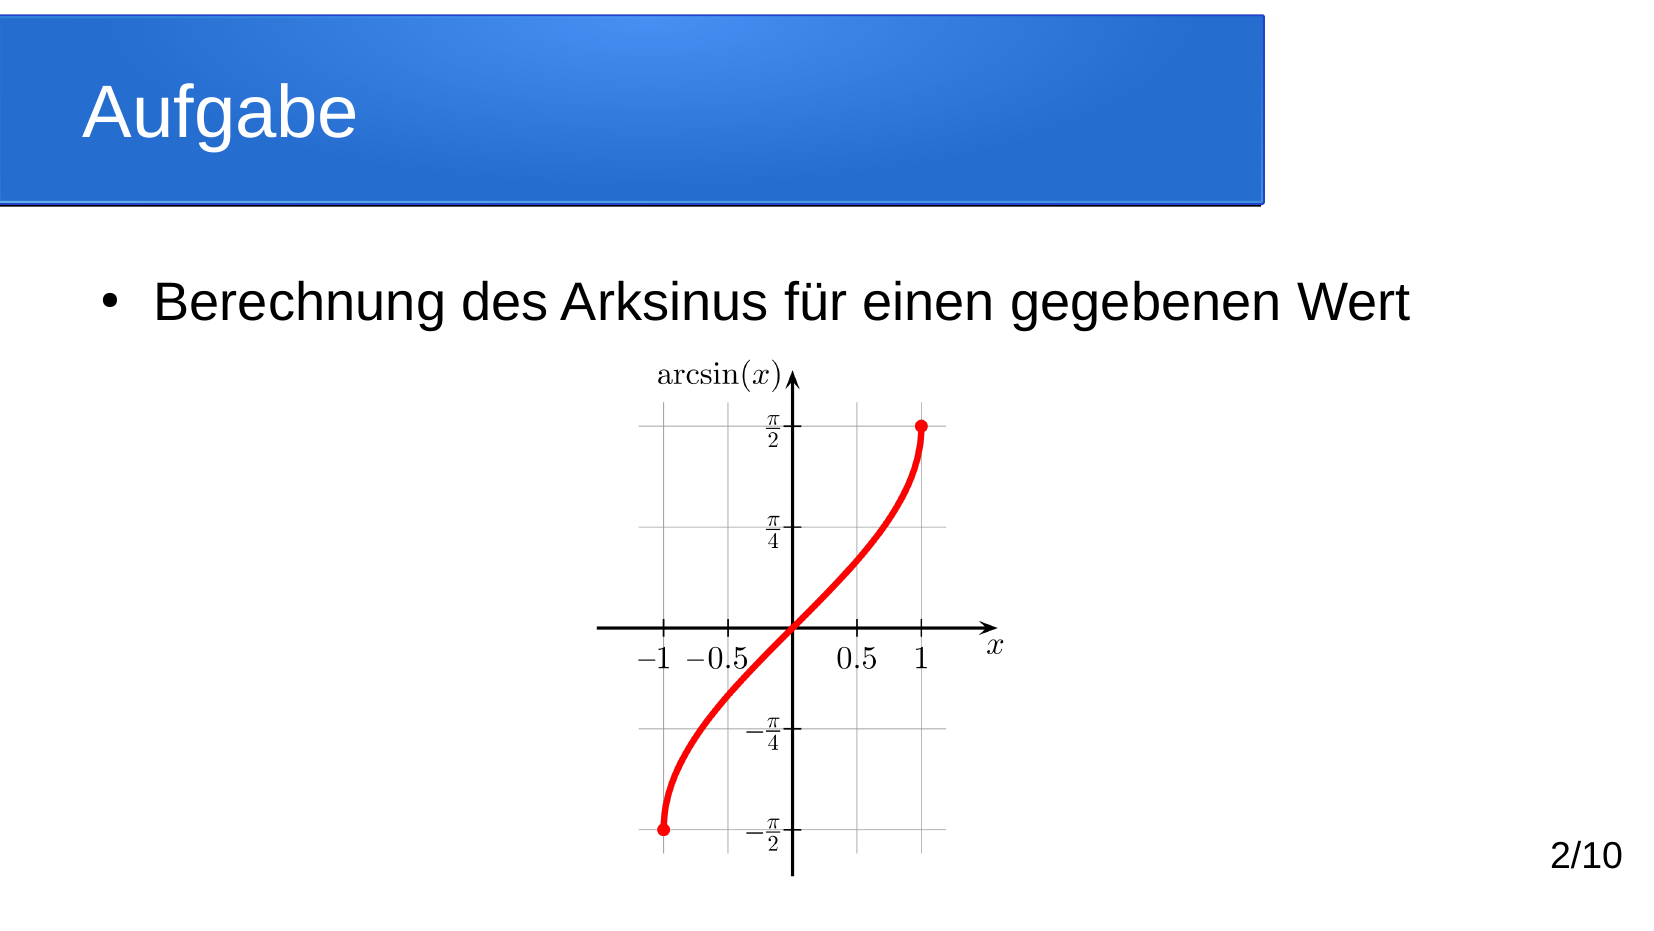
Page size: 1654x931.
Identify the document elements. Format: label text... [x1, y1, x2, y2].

title Aufgabe [82, 35, 1235, 189]
text_box 2/10 [1535, 826, 1654, 886]
list Berechnung des Arksinus für einen gegebenen Wert [82, 271, 1571, 764]
picture [566, 354, 1017, 900]
